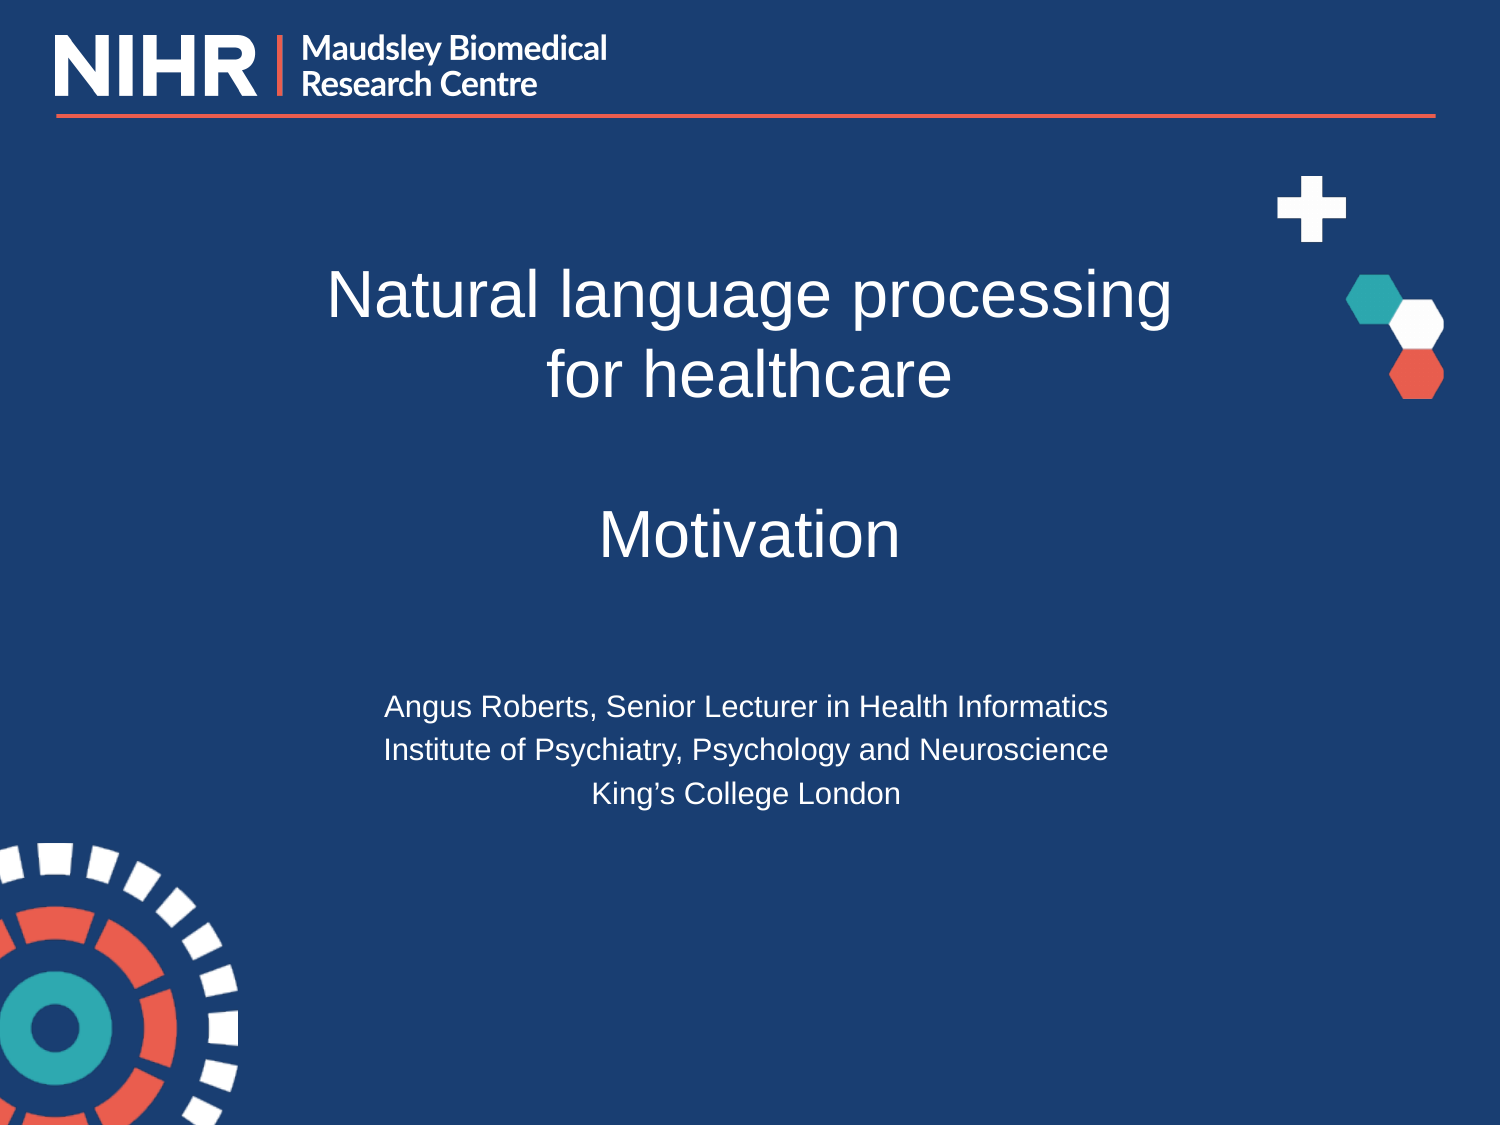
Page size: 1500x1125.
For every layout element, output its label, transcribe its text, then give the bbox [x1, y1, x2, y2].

title Natural language processing for healthcare Motivation [112, 228, 1388, 579]
picture [17, 0, 643, 140]
subtitle Angus Roberts, Senior Lecturer in Health Informatics Institute of Psychiatry, Psychology and Neuroscience King’s College London [41, 634, 1451, 821]
